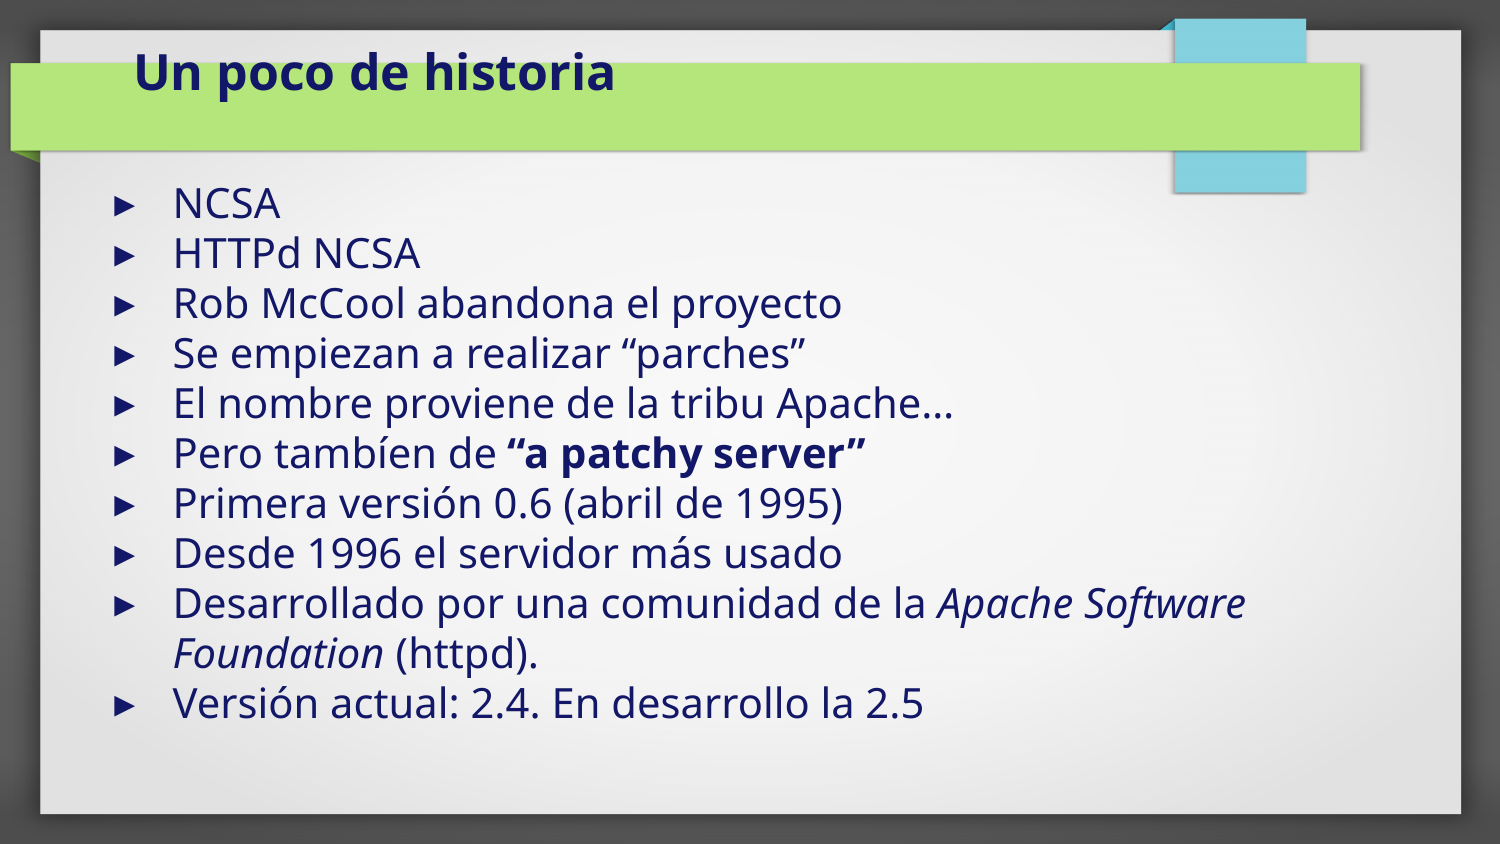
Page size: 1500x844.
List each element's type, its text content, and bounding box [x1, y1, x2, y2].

picture [0, 0, 1500, 844]
list NCSA HTTPd NCSA Rob McCool abandona el proyecto Se empiezan a realizar “parches” El nombre proviene de la tribu Apache… Pero tambíen de “a patchy server” Primera versión 0.6 (abril de 1995) Desde 1996 el servidor más usado Desarrollado por una comunidad de la Apache Software Foundation (httpd). Versión actual: 2.4. En desarrollo la 2.5 [82, 161, 1430, 532]
title Un poco de historia [118, 35, 992, 116]
